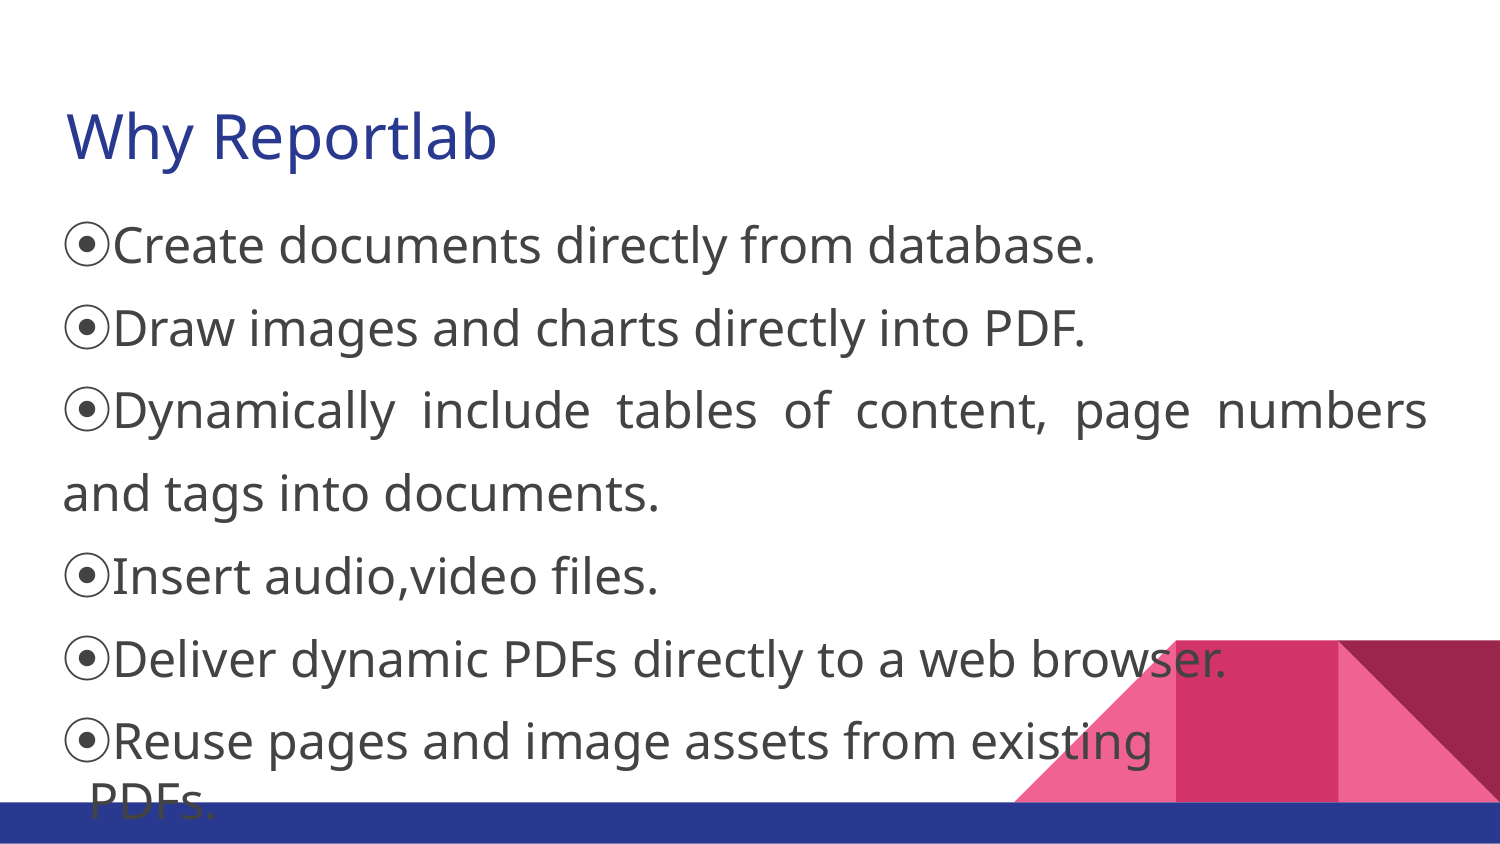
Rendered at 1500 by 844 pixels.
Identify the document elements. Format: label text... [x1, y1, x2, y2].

list ⦿Create documents directly from database. ⦿Draw images and charts directly into PDF. ⦿Dynamically include tables of content, page numbers and tags into documents. ⦿Insert audio,video files. ⦿Deliver dynamic PDFs directly to a web browser. ⦿Reuse pages and image assets from existing PDFs. [47, 175, 1445, 754]
title Why Reportlab [51, 67, 1449, 167]
